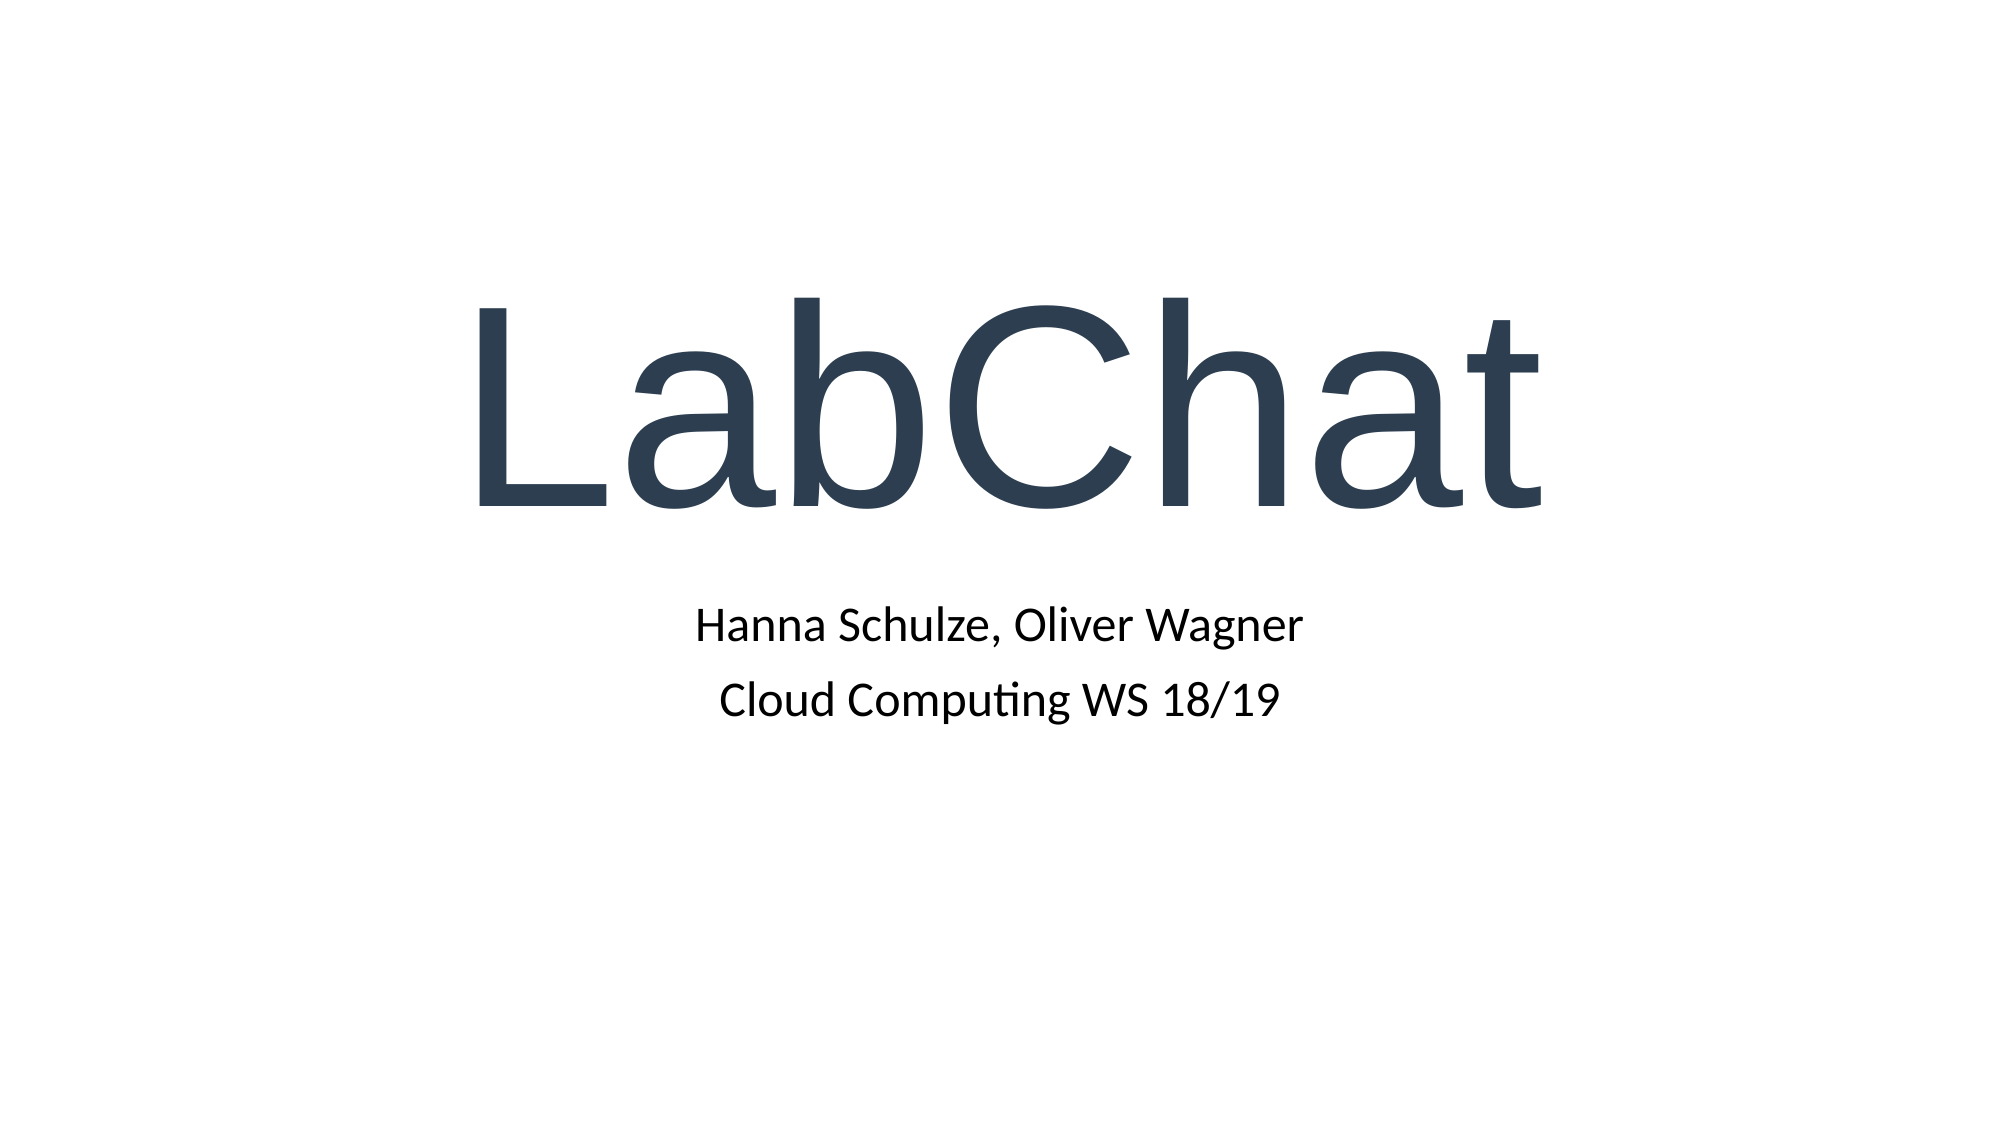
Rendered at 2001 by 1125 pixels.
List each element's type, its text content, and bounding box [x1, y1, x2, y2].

title LabChat [249, 184, 1750, 576]
subtitle Hanna Schulze, Oliver Wagner Cloud Computing WS 18/19 [249, 590, 1750, 863]
